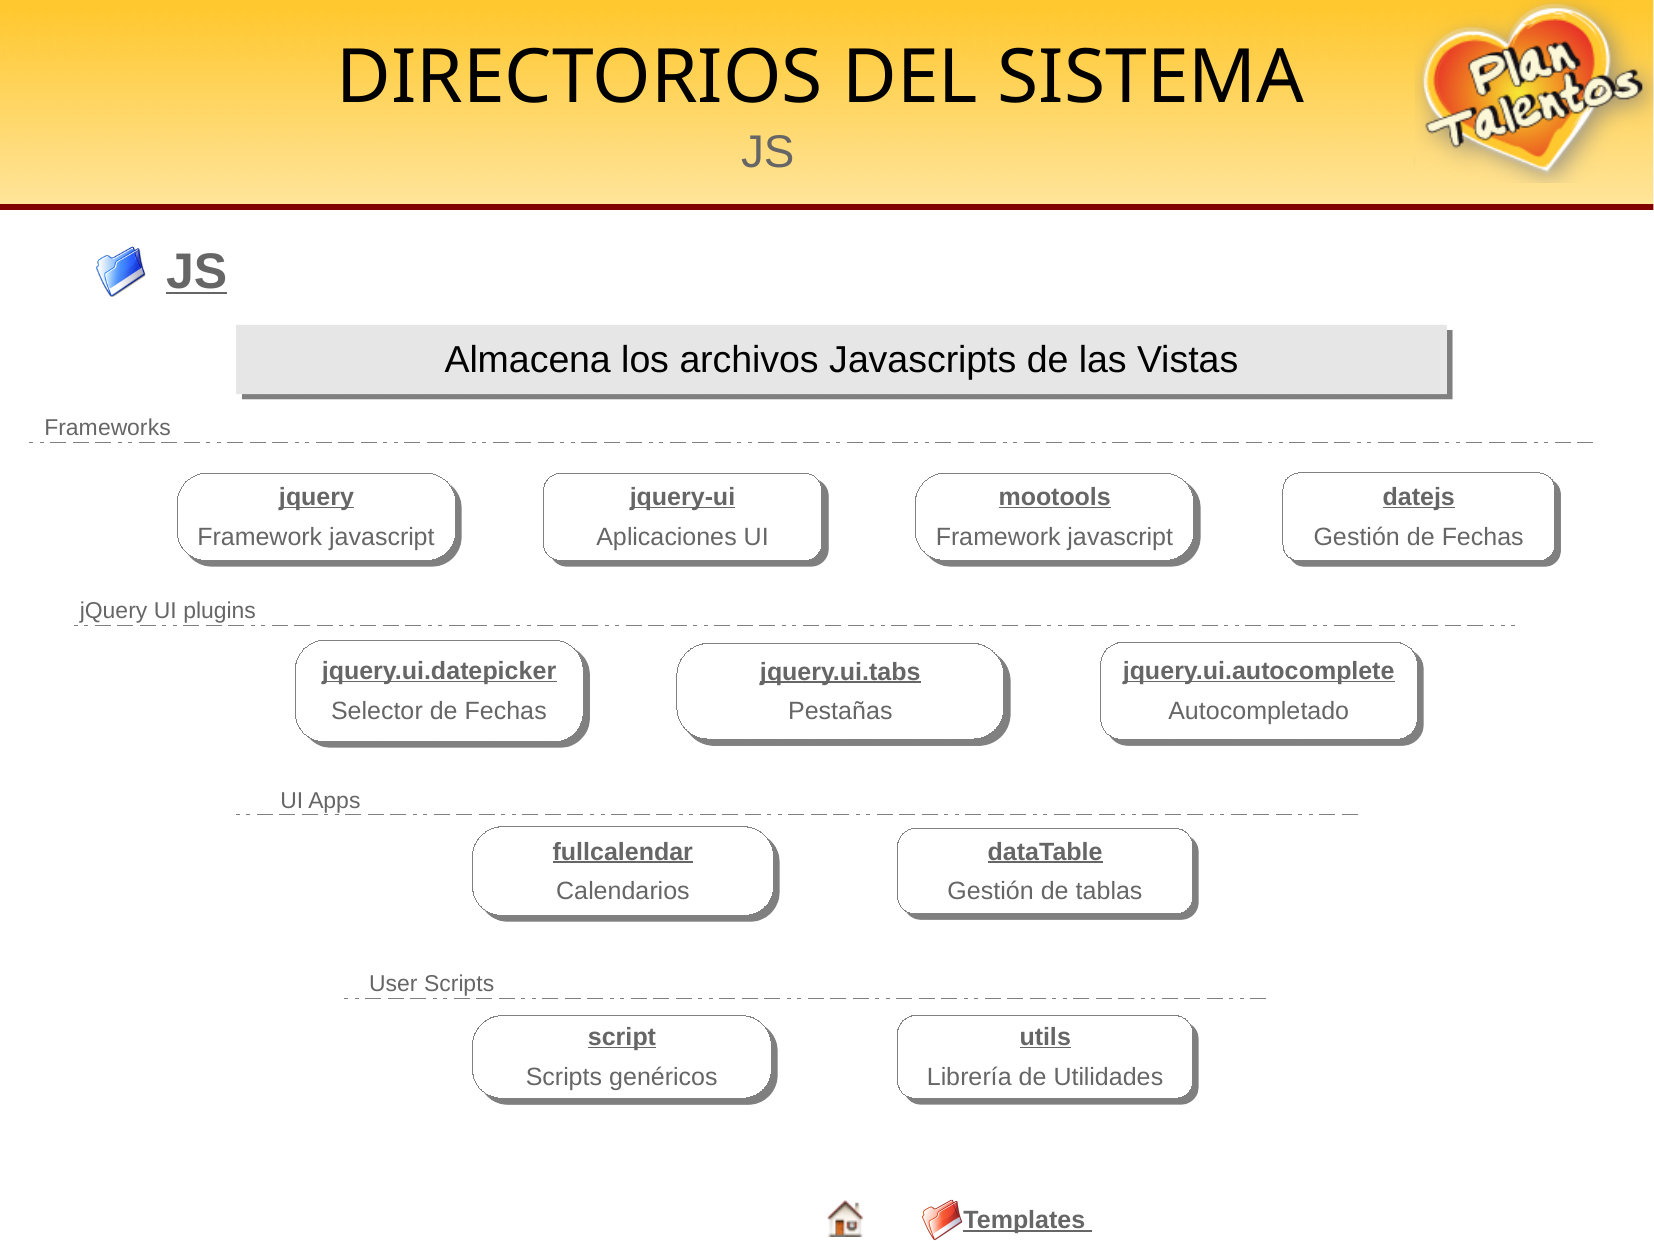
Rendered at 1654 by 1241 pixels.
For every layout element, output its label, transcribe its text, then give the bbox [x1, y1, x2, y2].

text_box Almacena los archivos Javascripts de las Vistas [236, 324, 1447, 395]
text_box Templates [885, 1198, 1152, 1241]
text_box mootools Framework javascript [915, 473, 1194, 561]
title DIRECTORIOS DEL SISTEMA [76, 0, 1565, 148]
text_box Frameworks [29, 407, 296, 448]
text_box script Scripts genéricos [472, 1015, 772, 1099]
picture [826, 1198, 865, 1237]
text_box utils Librería de Utilidades [897, 1015, 1193, 1099]
text_box datejs Gestión de Fechas [1282, 472, 1555, 561]
picture [0, 0, 1654, 204]
text_box jquery.ui.datepicker Selector de Fechas [295, 640, 584, 742]
text_box fullcalendar Calendarios [472, 826, 774, 916]
text_box jquery Framework javascript [177, 473, 456, 561]
text_box UI Apps [265, 780, 532, 821]
text_box jquery.ui.autocomplete Autocompletado [1100, 642, 1418, 740]
text_box jquery-ui Aplicaciones UI [543, 473, 822, 561]
text_box jQuery UI plugins [64, 590, 331, 631]
text_box dataTable Gestión de tablas [897, 828, 1193, 914]
text_box jquery.ui.tabs Pestañas [676, 643, 1004, 740]
text_box User Scripts [354, 963, 621, 1004]
text_box JS [59, 236, 384, 307]
text_box JS [383, 118, 1152, 185]
